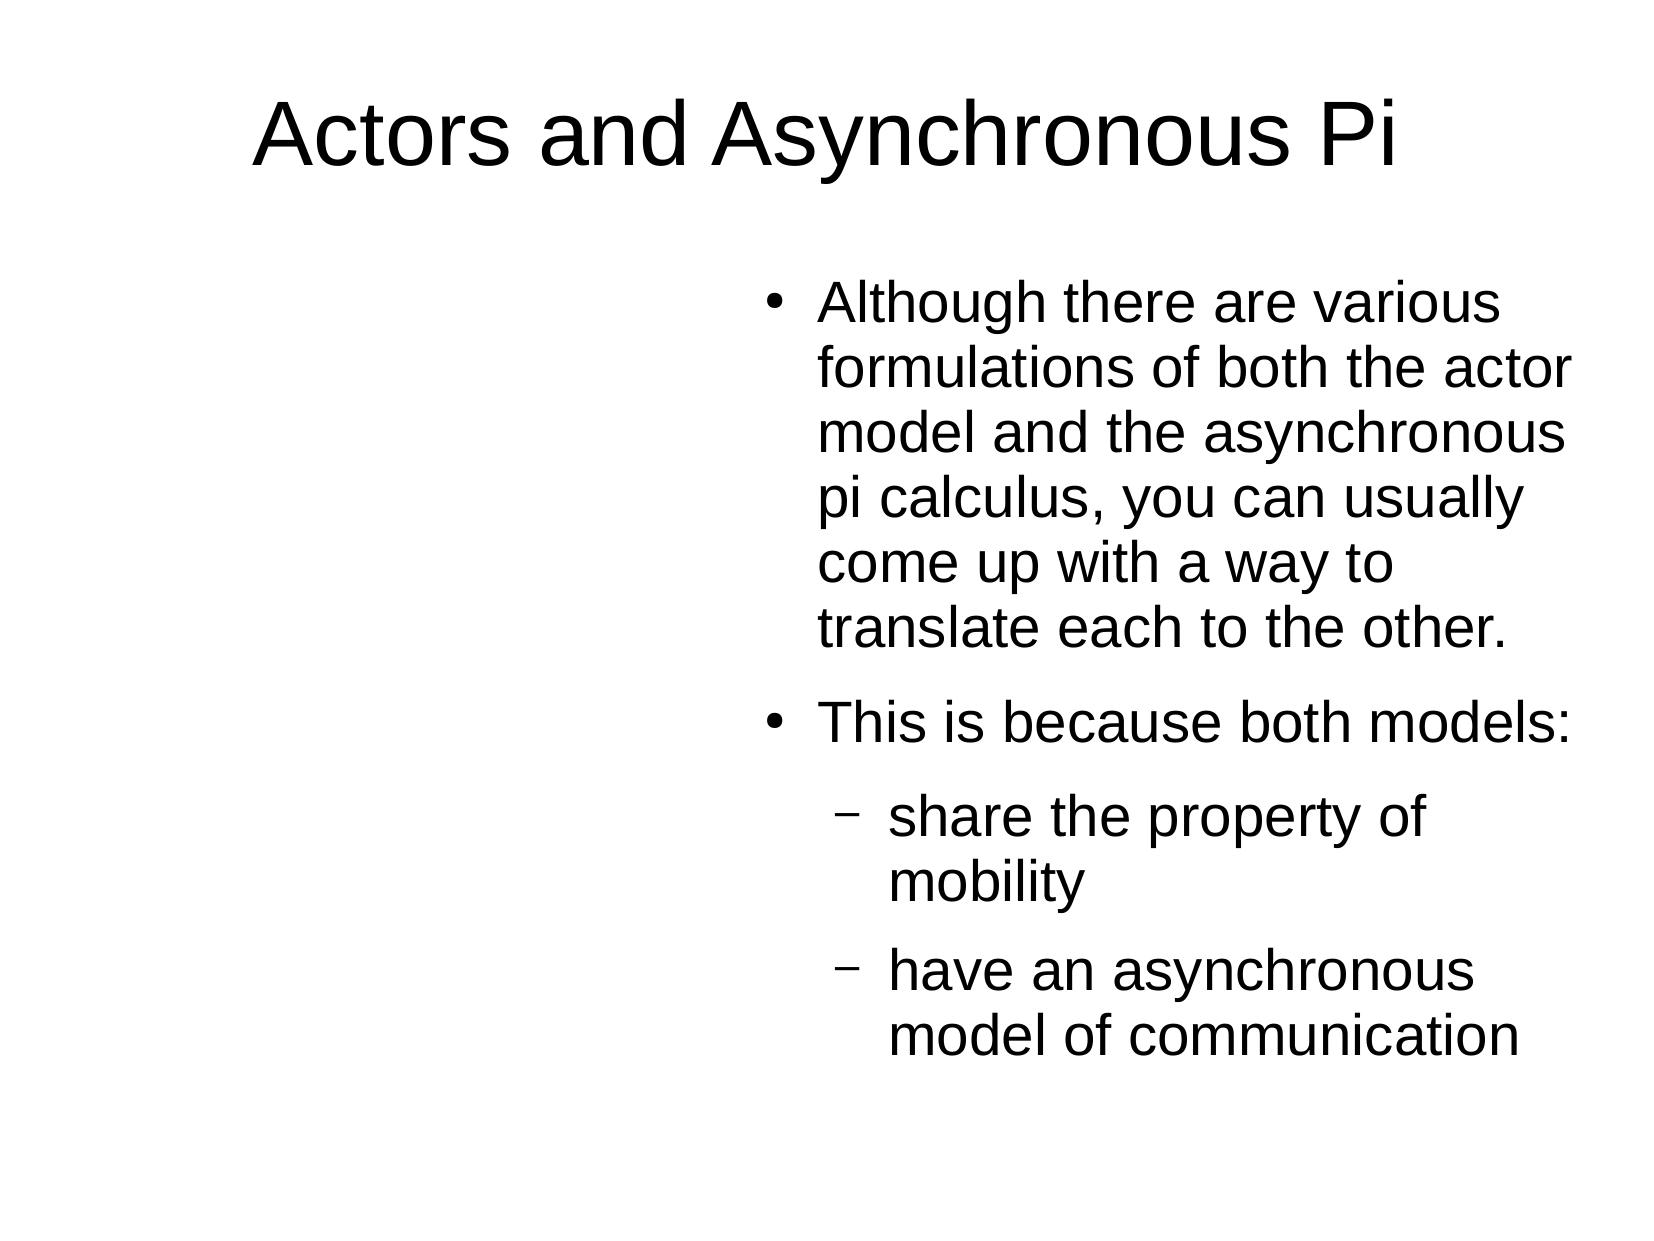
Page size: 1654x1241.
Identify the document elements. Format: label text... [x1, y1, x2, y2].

list Although there are various formulations of both the actor model and the asynchronous pi calculus, you can usually come up with a way to translate each to the other. This is because both models: share the property of mobility have an asynchronous model of communication [746, 270, 1576, 1066]
title Actors and Asynchronous Pi [82, 30, 1571, 238]
